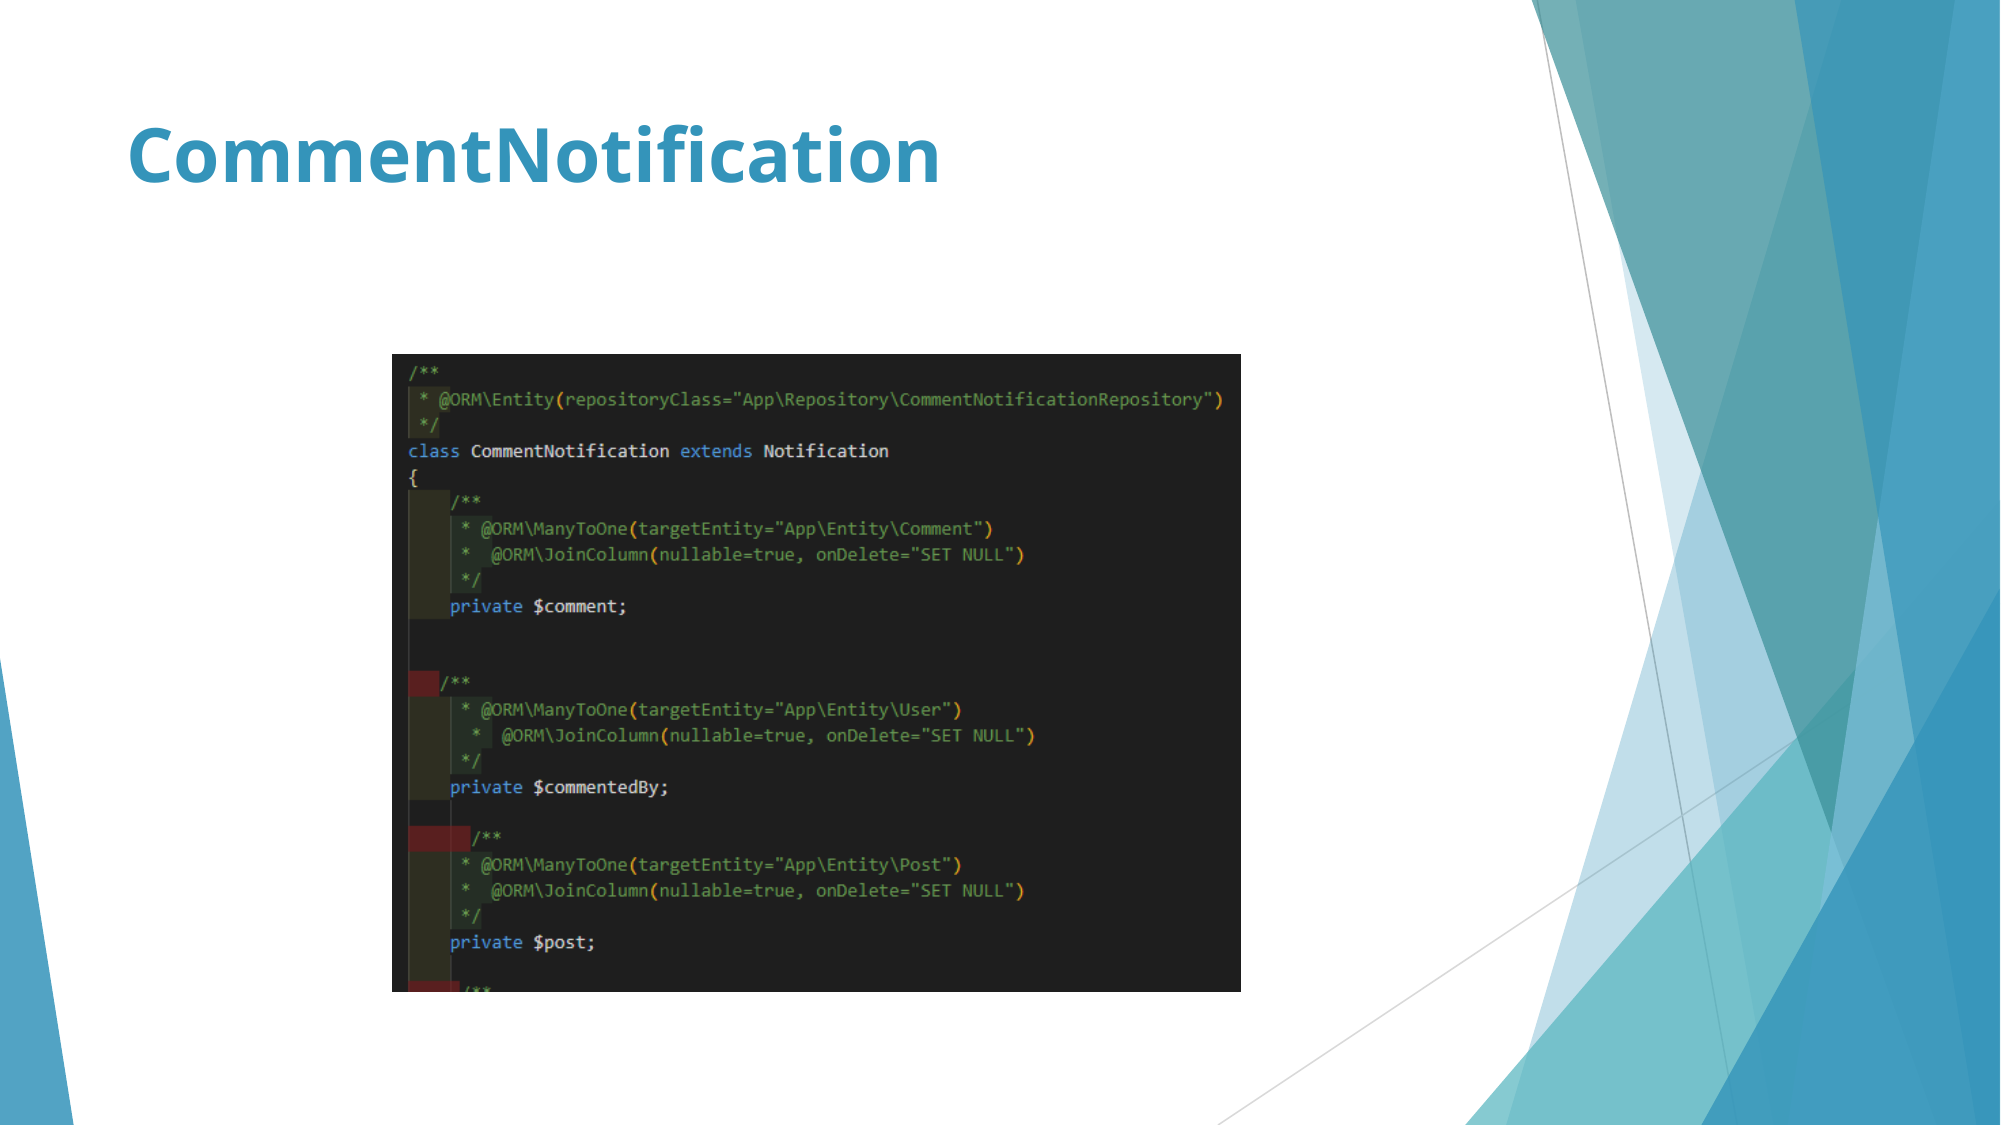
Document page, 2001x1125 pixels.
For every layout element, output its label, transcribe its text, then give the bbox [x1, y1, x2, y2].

picture [392, 354, 1241, 992]
title CommentNotification [111, 99, 1522, 317]
